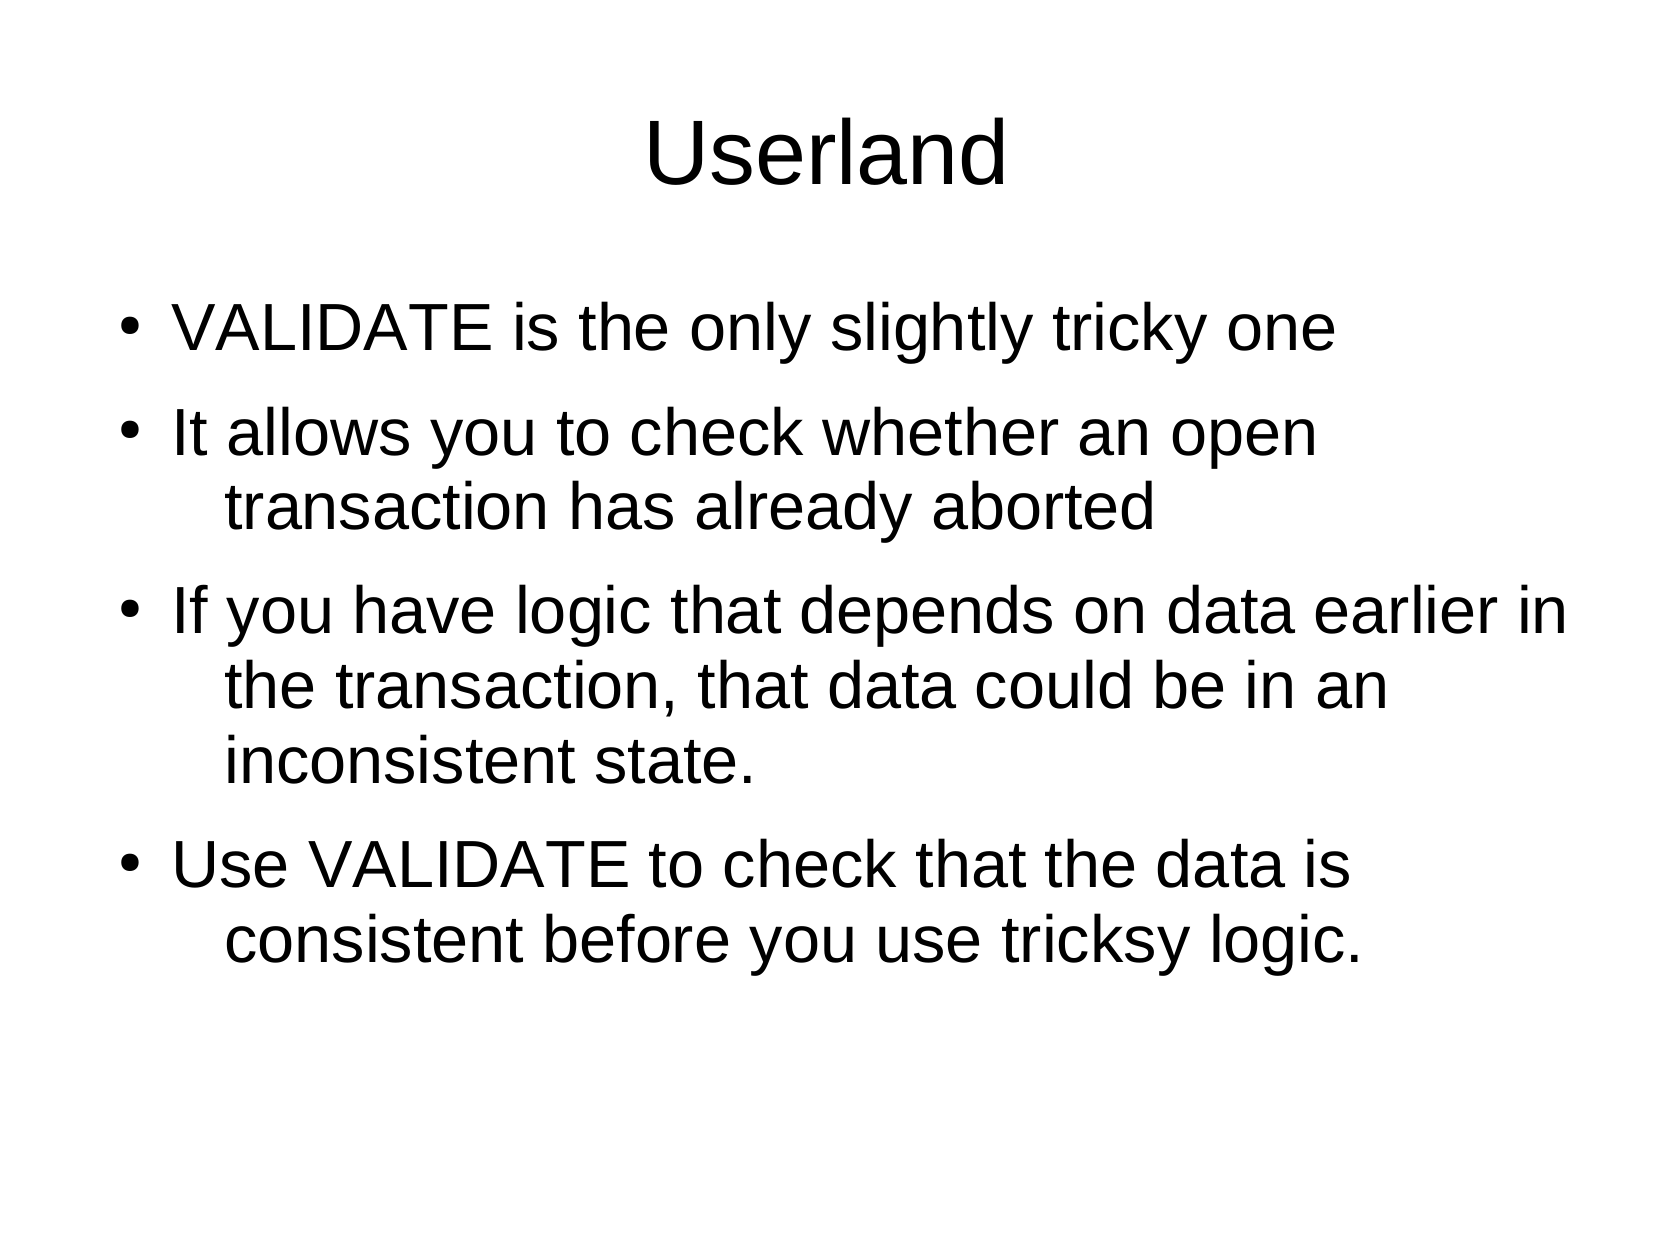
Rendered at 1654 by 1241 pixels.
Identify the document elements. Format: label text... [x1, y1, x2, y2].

list VALIDATE is the only slightly tricky one It allows you to check whether an open transaction has already aborted If you have logic that depends on data earlier in the transaction, that data could be in an inconsistent state. Use VALIDATE to check that the data is consistent before you use tricksy logic. [82, 290, 1571, 1109]
title Userland [82, 49, 1571, 257]
